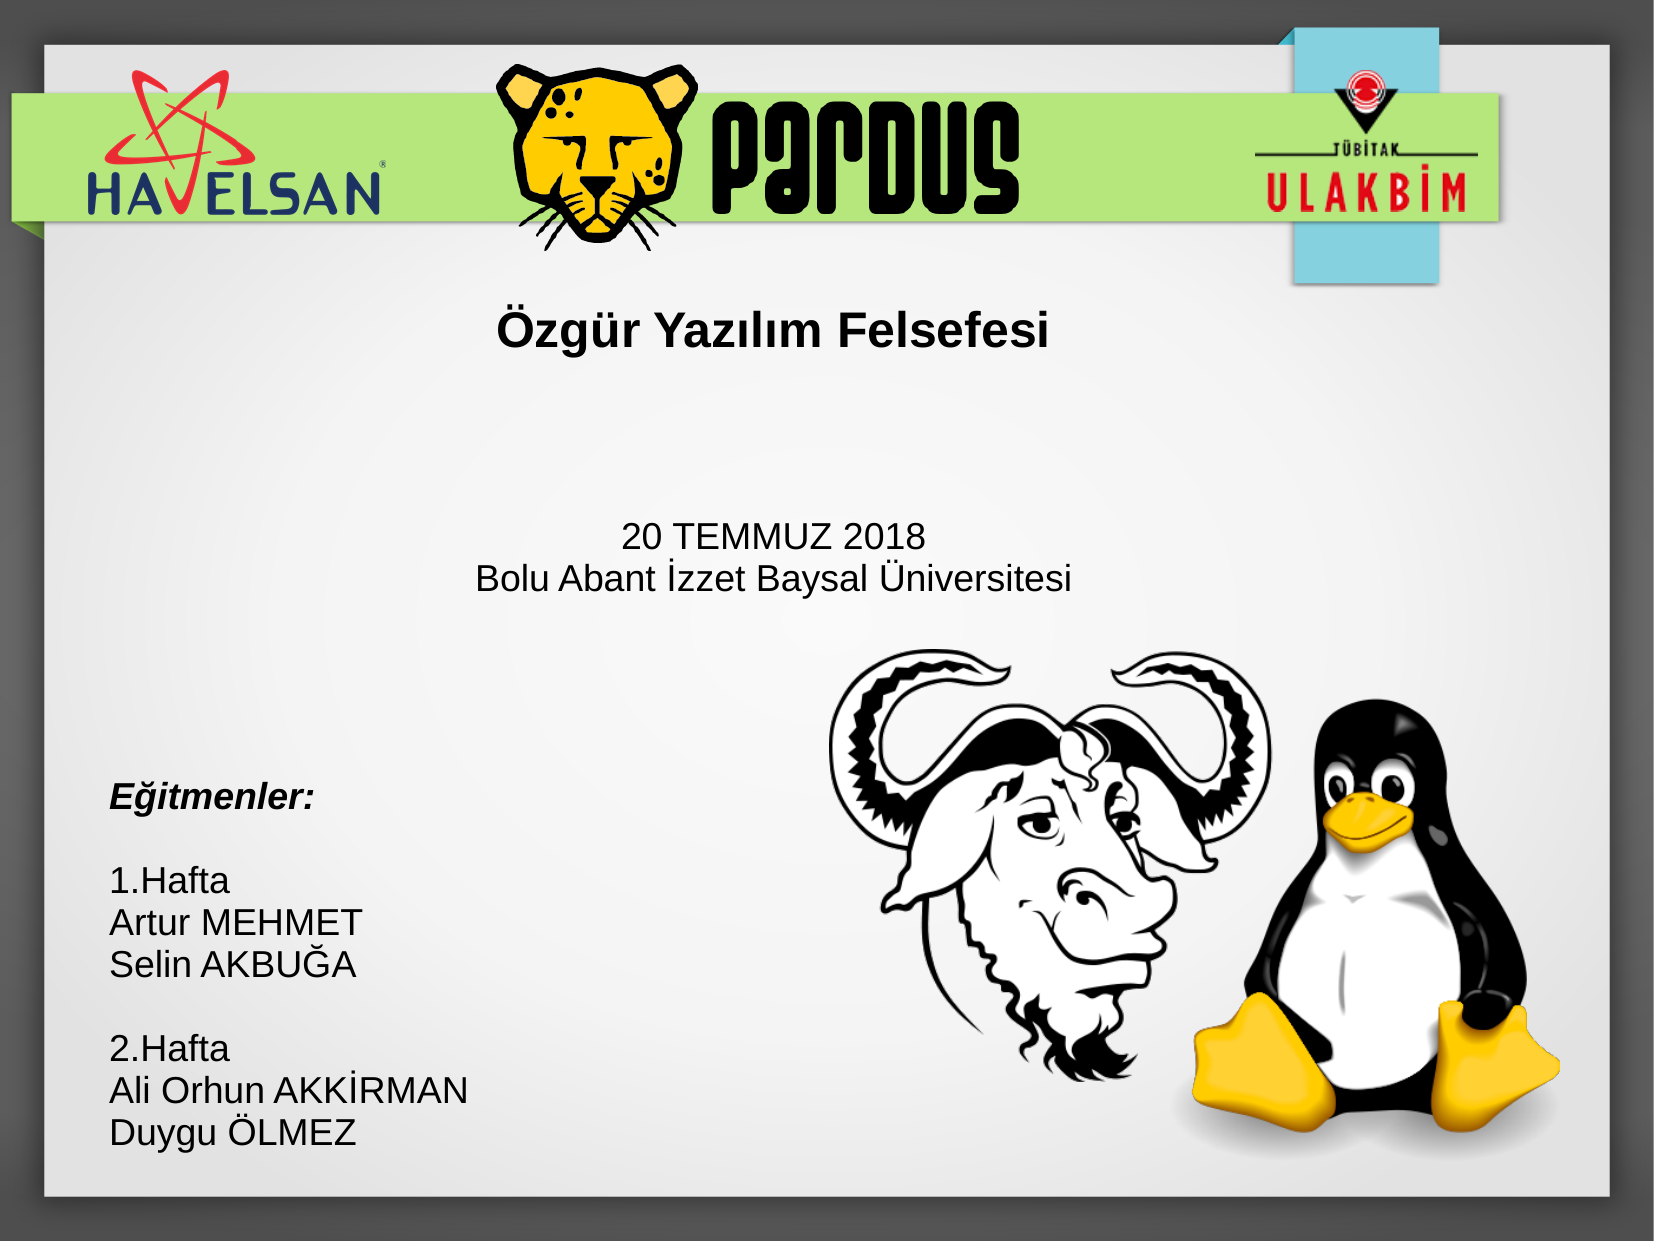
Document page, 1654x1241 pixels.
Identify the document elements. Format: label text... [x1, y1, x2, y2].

text_box Özgür Yazılım Felsefesi [100, 295, 1447, 478]
picture [0, 0, 1654, 1241]
text_box 20 TEMMUZ 2018 Bolu Abant İzzet Baysal Üniversitesi [307, 507, 1241, 664]
text_box Eğitmenler: 1.Hafta Artur MEHMET Selin AKBUĞA 2.Hafta Ali Orhun AKKİRMAN Duygu ÖLMEZ [94, 767, 1087, 1100]
